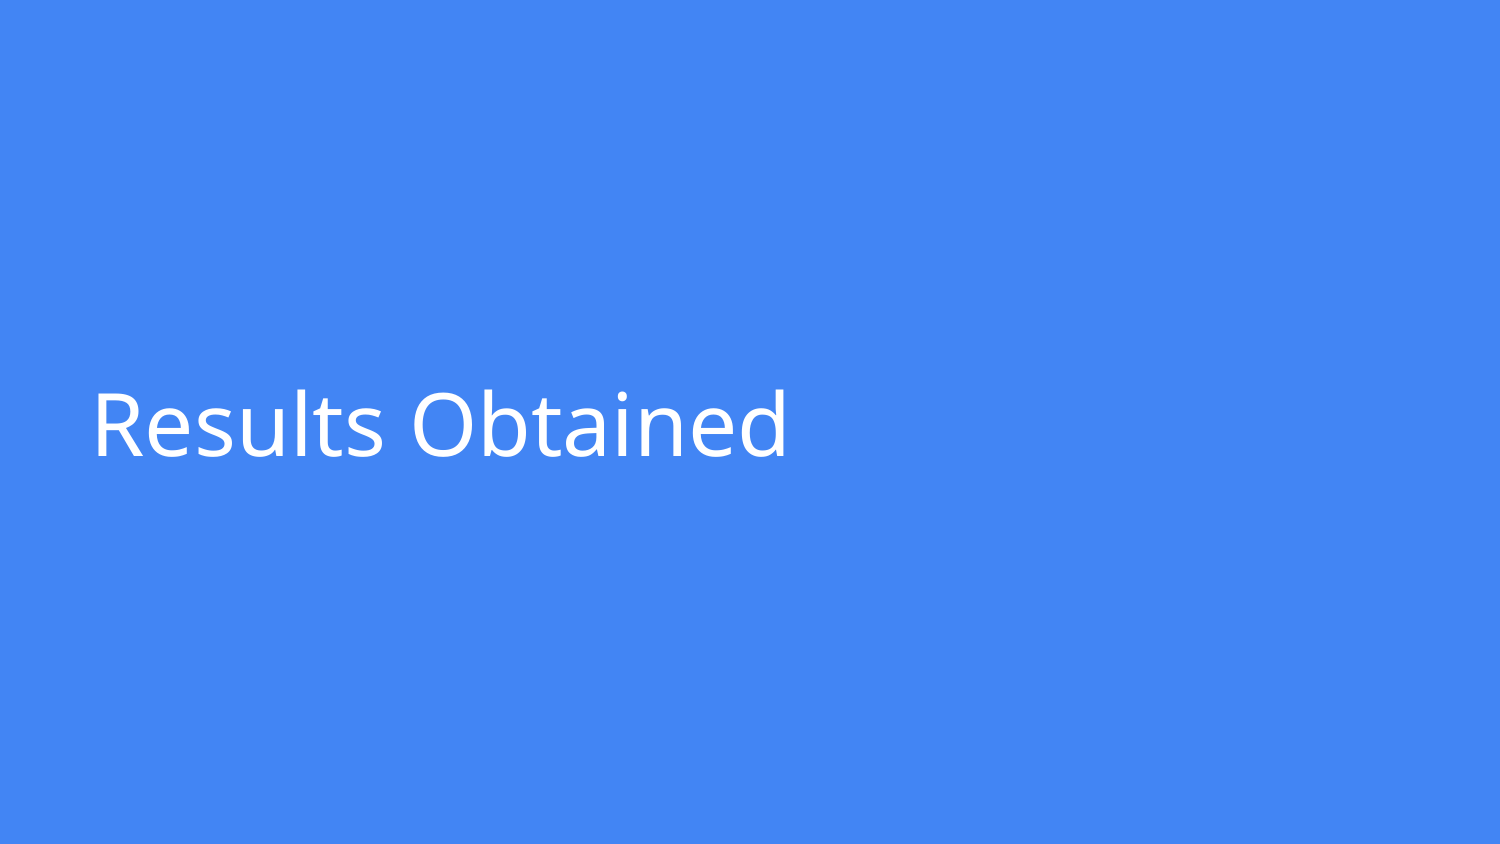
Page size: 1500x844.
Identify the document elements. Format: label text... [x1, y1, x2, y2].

title Results Obtained [75, 338, 1425, 505]
